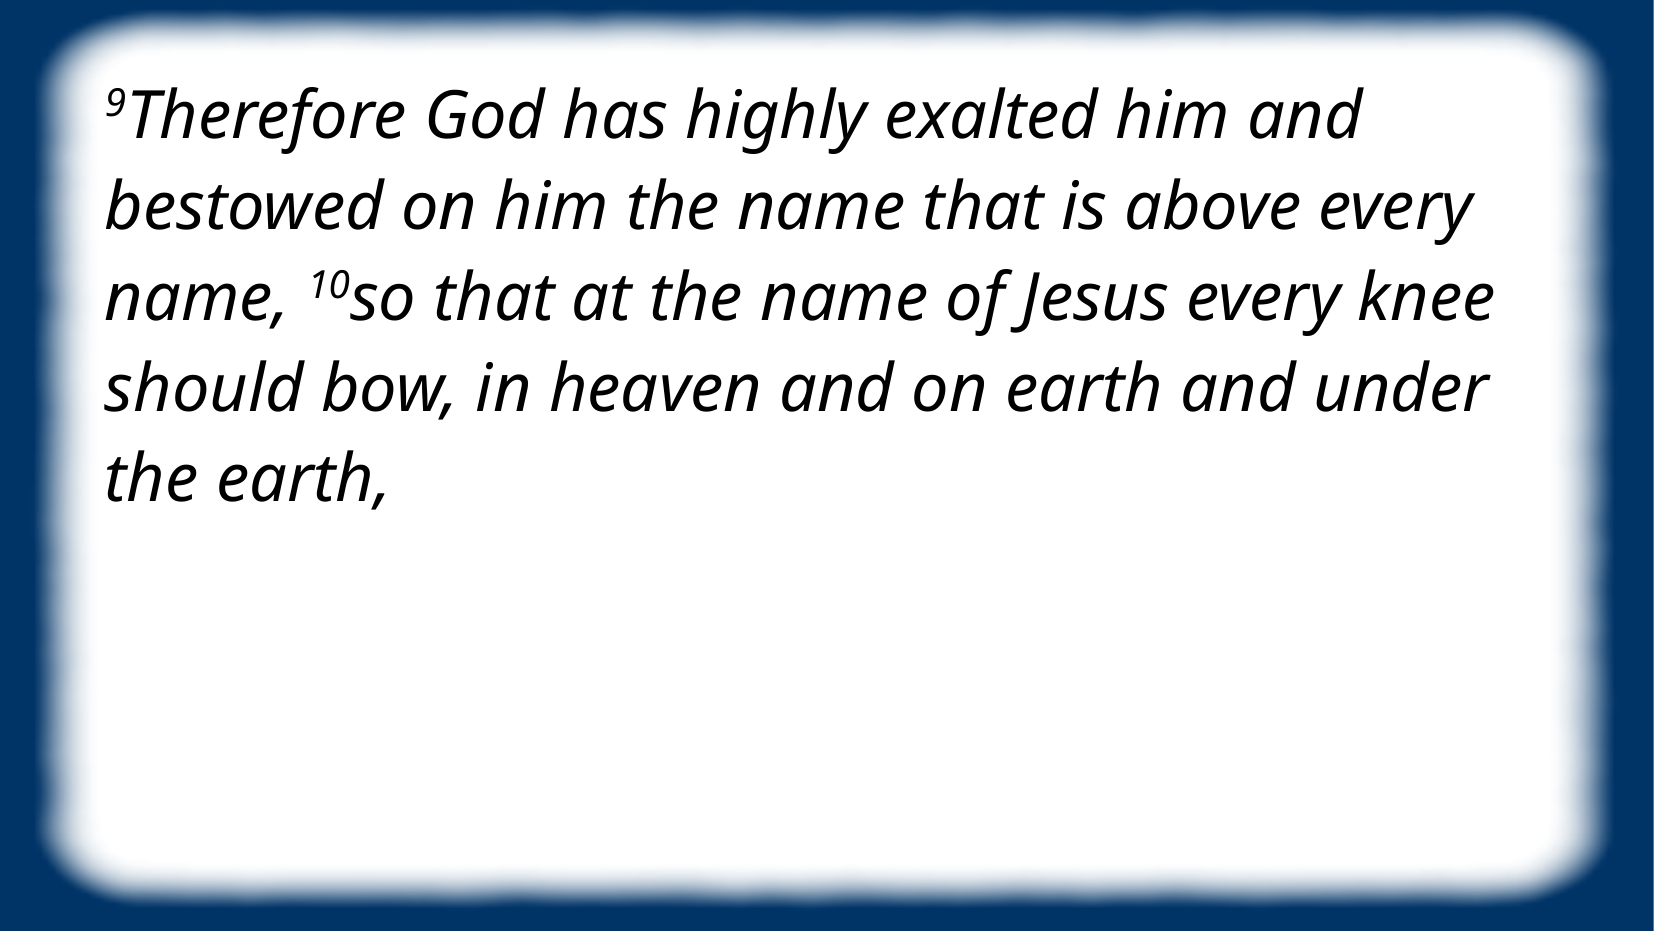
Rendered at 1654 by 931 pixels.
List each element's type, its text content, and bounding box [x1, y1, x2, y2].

text_box 9Therefore God has highly exalted him and bestowed on him the name that is above every name, 10so that at the name of Jesus every knee should bow, in heaven and on earth and under the earth, [90, 60, 1576, 519]
picture [0, 0, 1654, 931]
